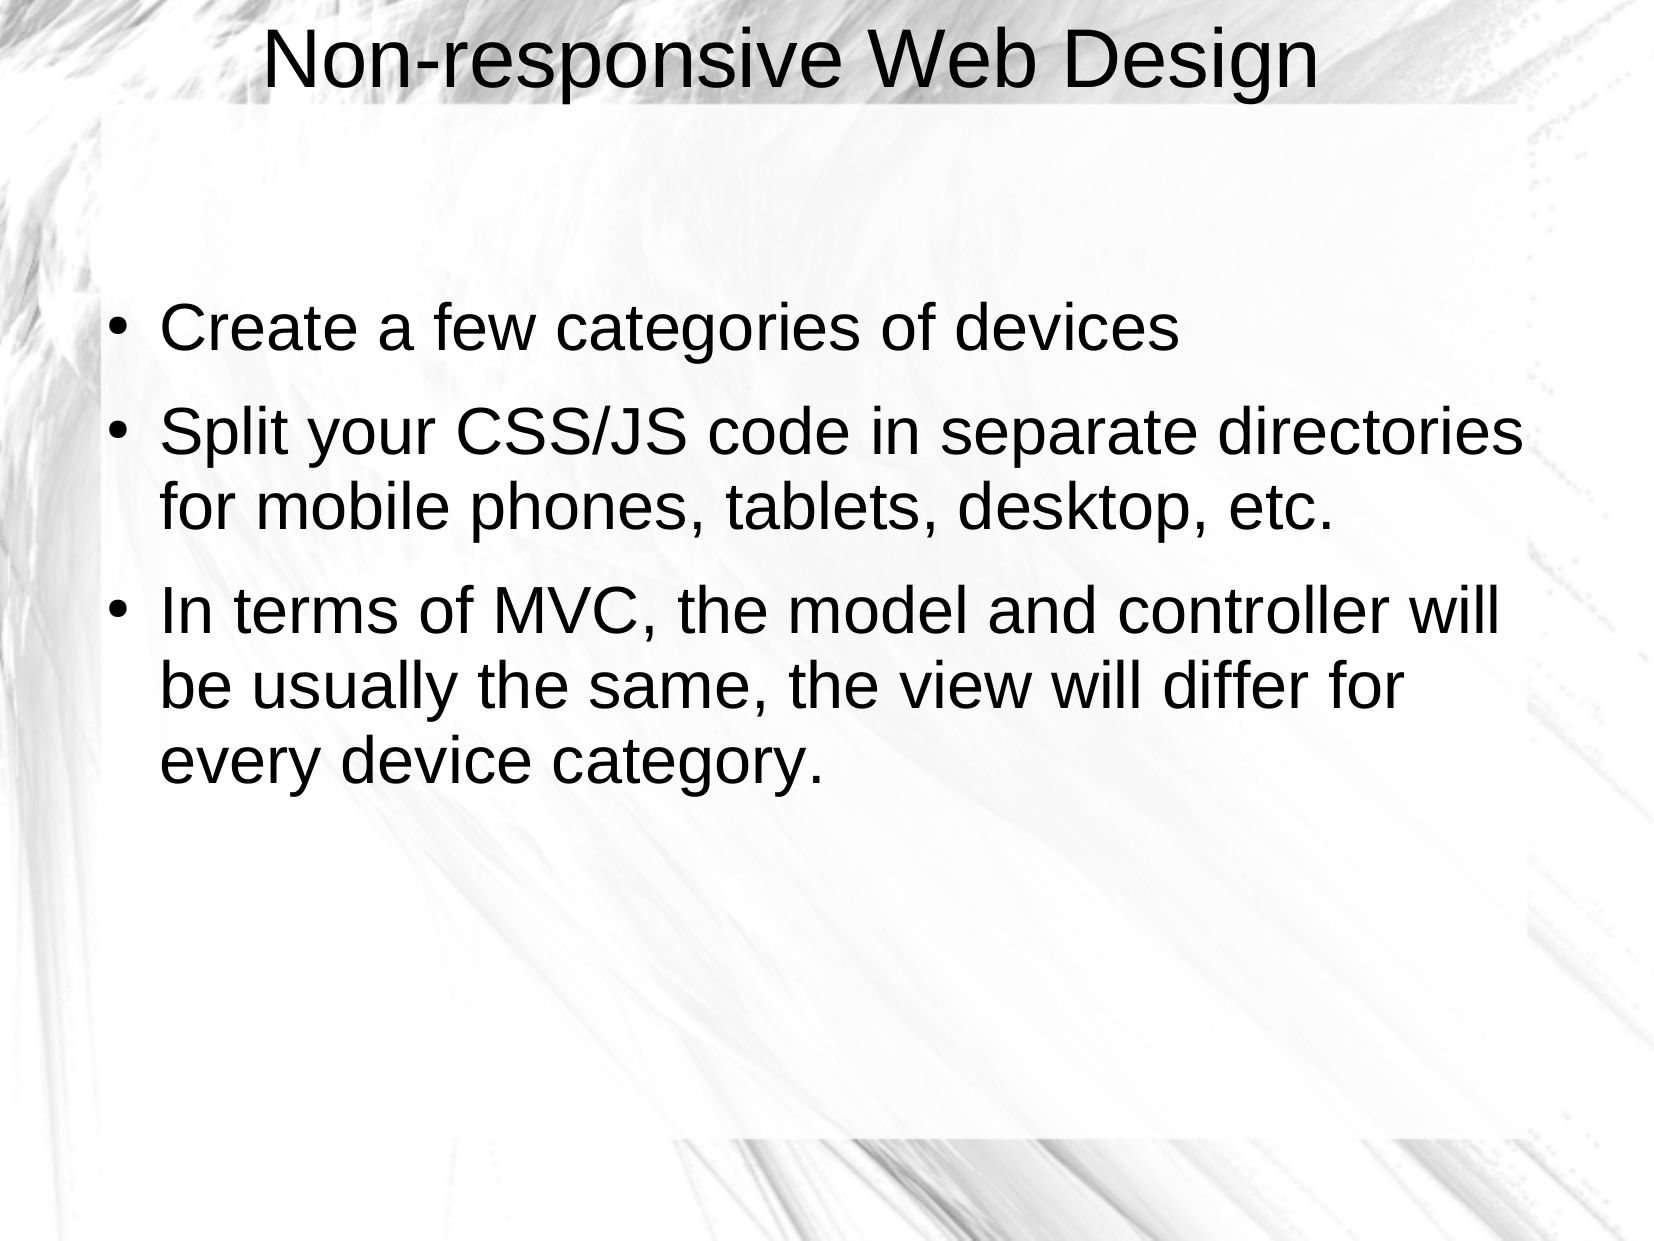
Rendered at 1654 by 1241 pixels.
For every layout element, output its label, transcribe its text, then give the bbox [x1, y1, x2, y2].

title Non-responsive Web Design [47, 0, 1536, 119]
list Create a few categories of devices Split your CSS/JS code in separate directories for mobile phones, tablets, desktop, etc. In terms of MVC, the model and controller will be usually the same, the view will differ for every device category. [88, 185, 1577, 1004]
picture [0, 0, 1654, 1241]
